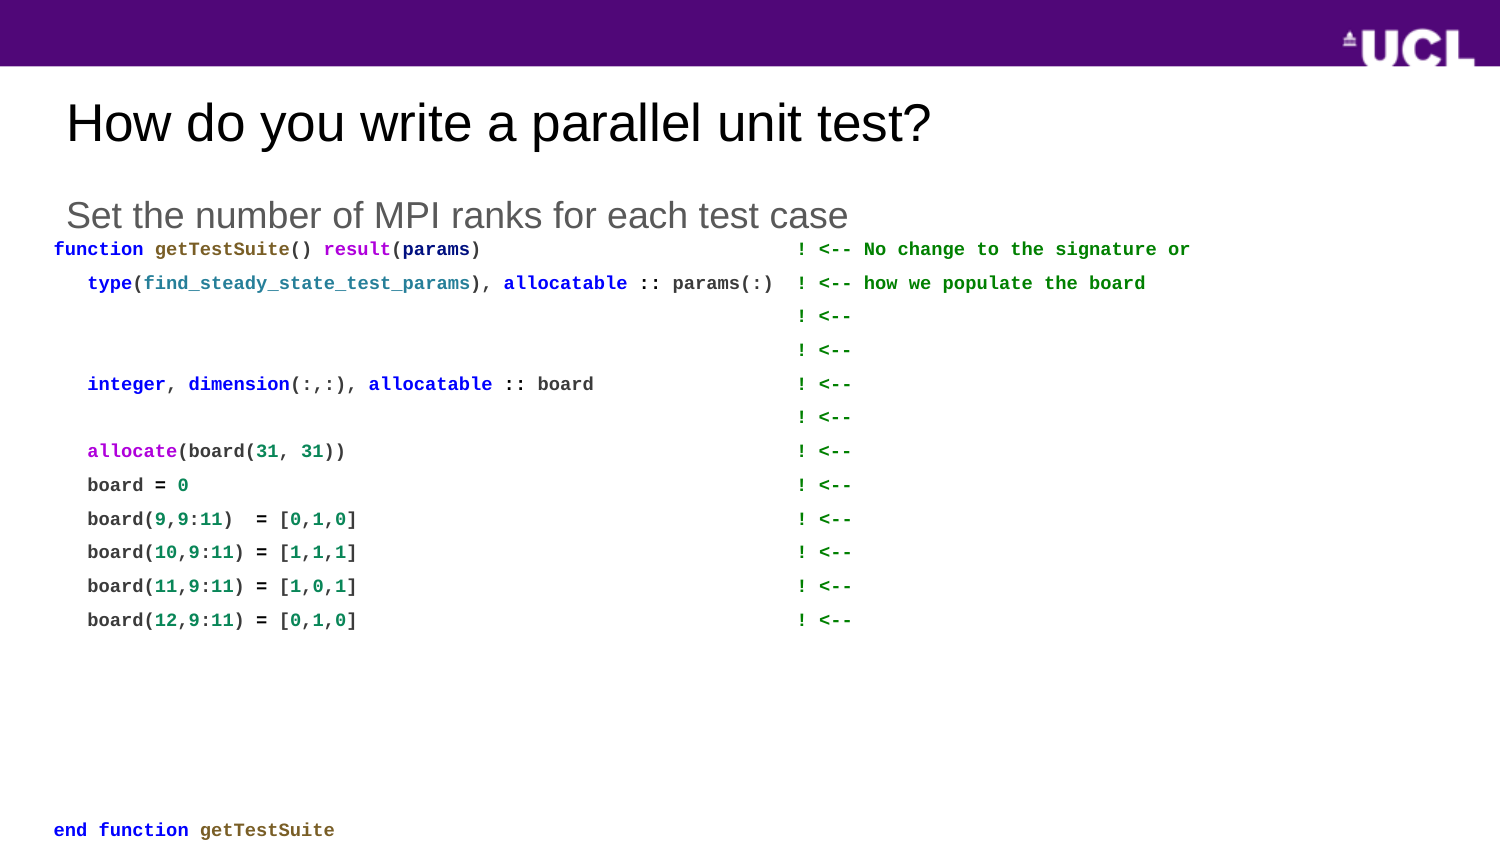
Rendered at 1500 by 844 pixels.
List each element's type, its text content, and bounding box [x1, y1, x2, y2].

list Set the number of MPI ranks for each test case [51, 168, 1449, 256]
picture [0, 0, 1500, 844]
title How do you write a parallel unit test? [51, 72, 1449, 167]
text_box function getTestSuite() result(params) ! <-- No change to the signature or type(find_steady_state_test_params), allocatable :: params(:) ! <-- how we populate the board ! <-- ! <-- integer, dimension(:,:), allocatable :: board ! <-- ! <-- allocate(board(31, 31)) ! <-- board = 0 ! <-- board(9,9:11) = [0,1,0] ! <-- board(10,9:11) = [1,1,1] ! <-- board(11,9:11) = [1,0,1] ! <-- board(12,9:11) = [0,1,0] ! <-- end function getTestSuite [38, 231, 1500, 834]
